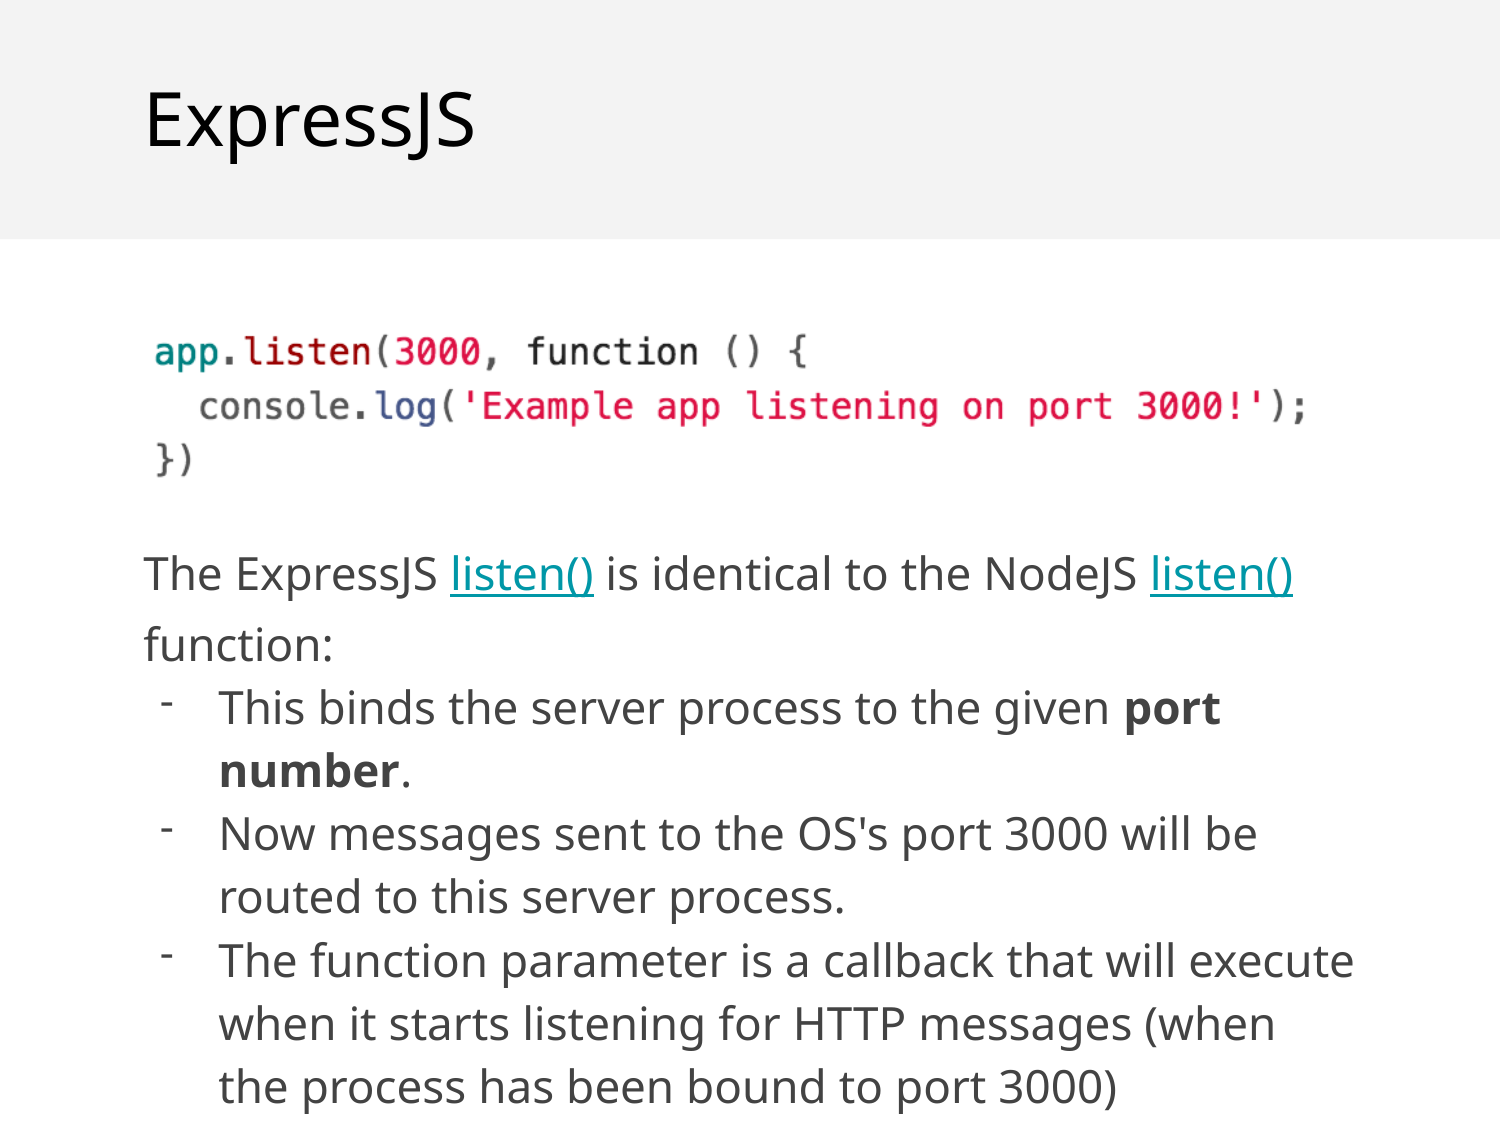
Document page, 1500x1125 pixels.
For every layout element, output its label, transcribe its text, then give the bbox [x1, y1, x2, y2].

title ExpressJS [128, 56, 1372, 183]
list The ExpressJS listen() is identical to the NodeJS listen() function: This binds the server process to the given port number. Now messages sent to the OS's port 3000 will be routed to this server process. The function parameter is a callback that will execute when it starts listening for HTTP messages (when the process has been bound to port 3000) [128, 520, 1372, 1073]
picture [128, 301, 1330, 502]
